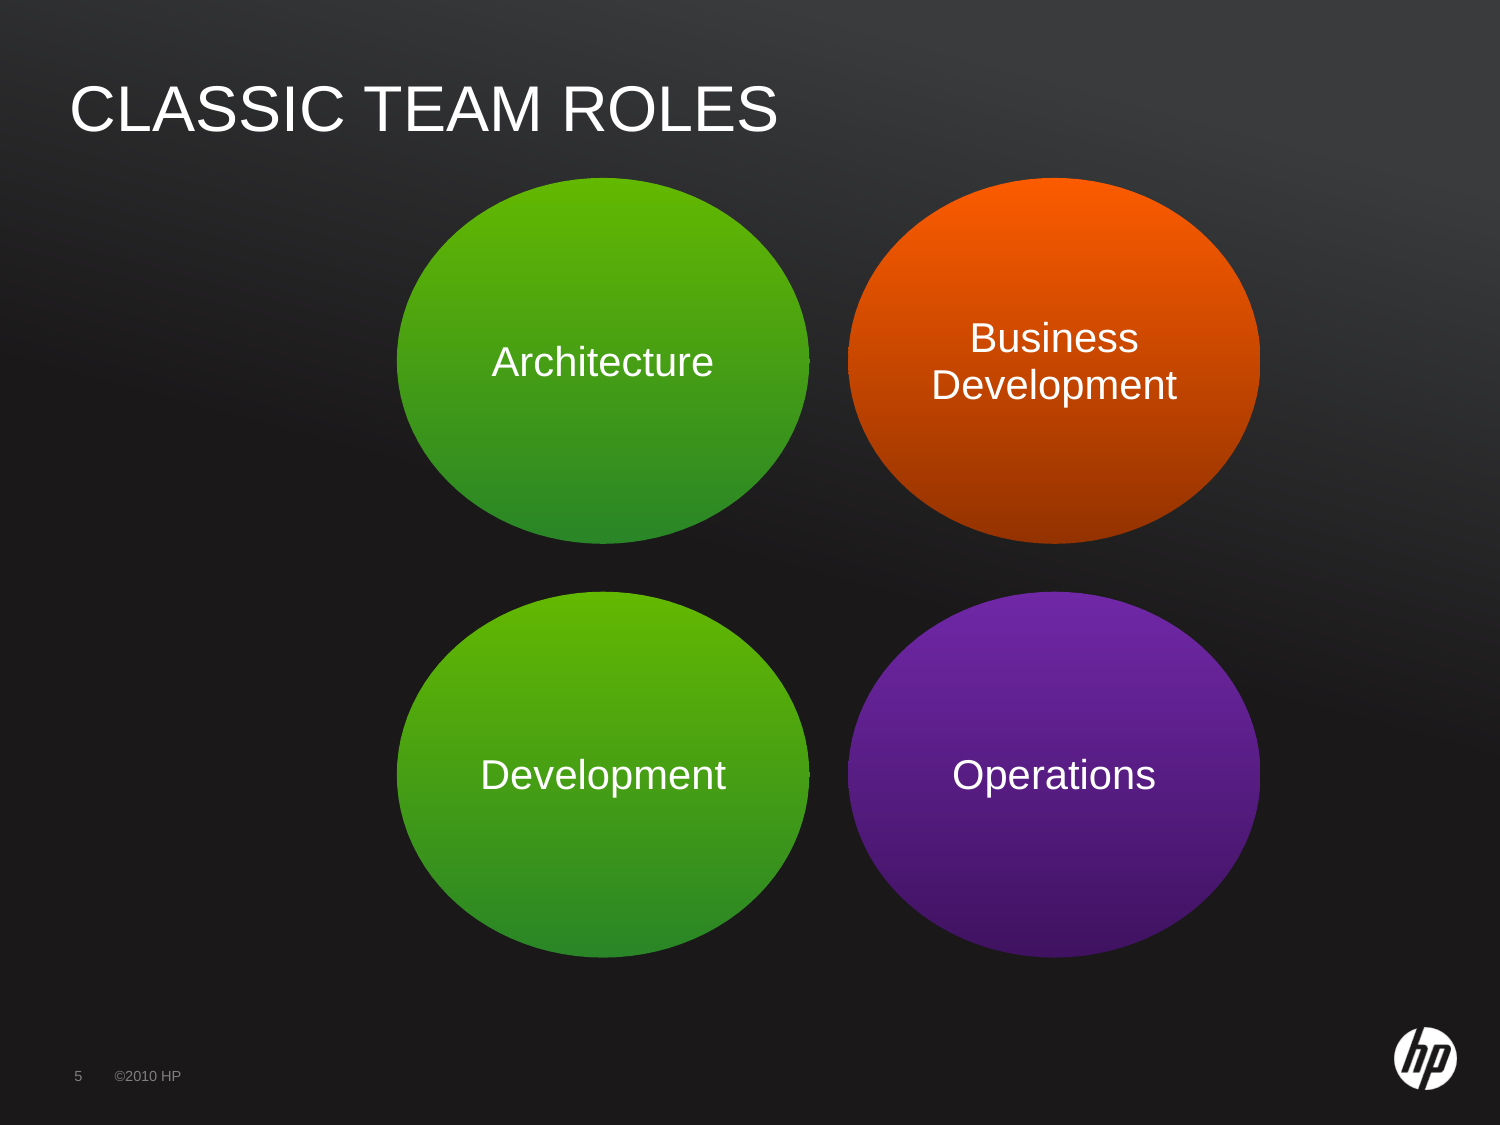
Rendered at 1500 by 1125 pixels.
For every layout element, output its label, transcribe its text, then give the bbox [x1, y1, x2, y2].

text_box CLASSIC TEAM ROLES [54, 68, 1429, 213]
picture [0, 0, 1500, 1125]
text_box Business Development [848, 177, 1261, 544]
text_box Development [396, 591, 810, 958]
text_box Architecture [396, 177, 810, 544]
text_box Operations [848, 591, 1261, 958]
